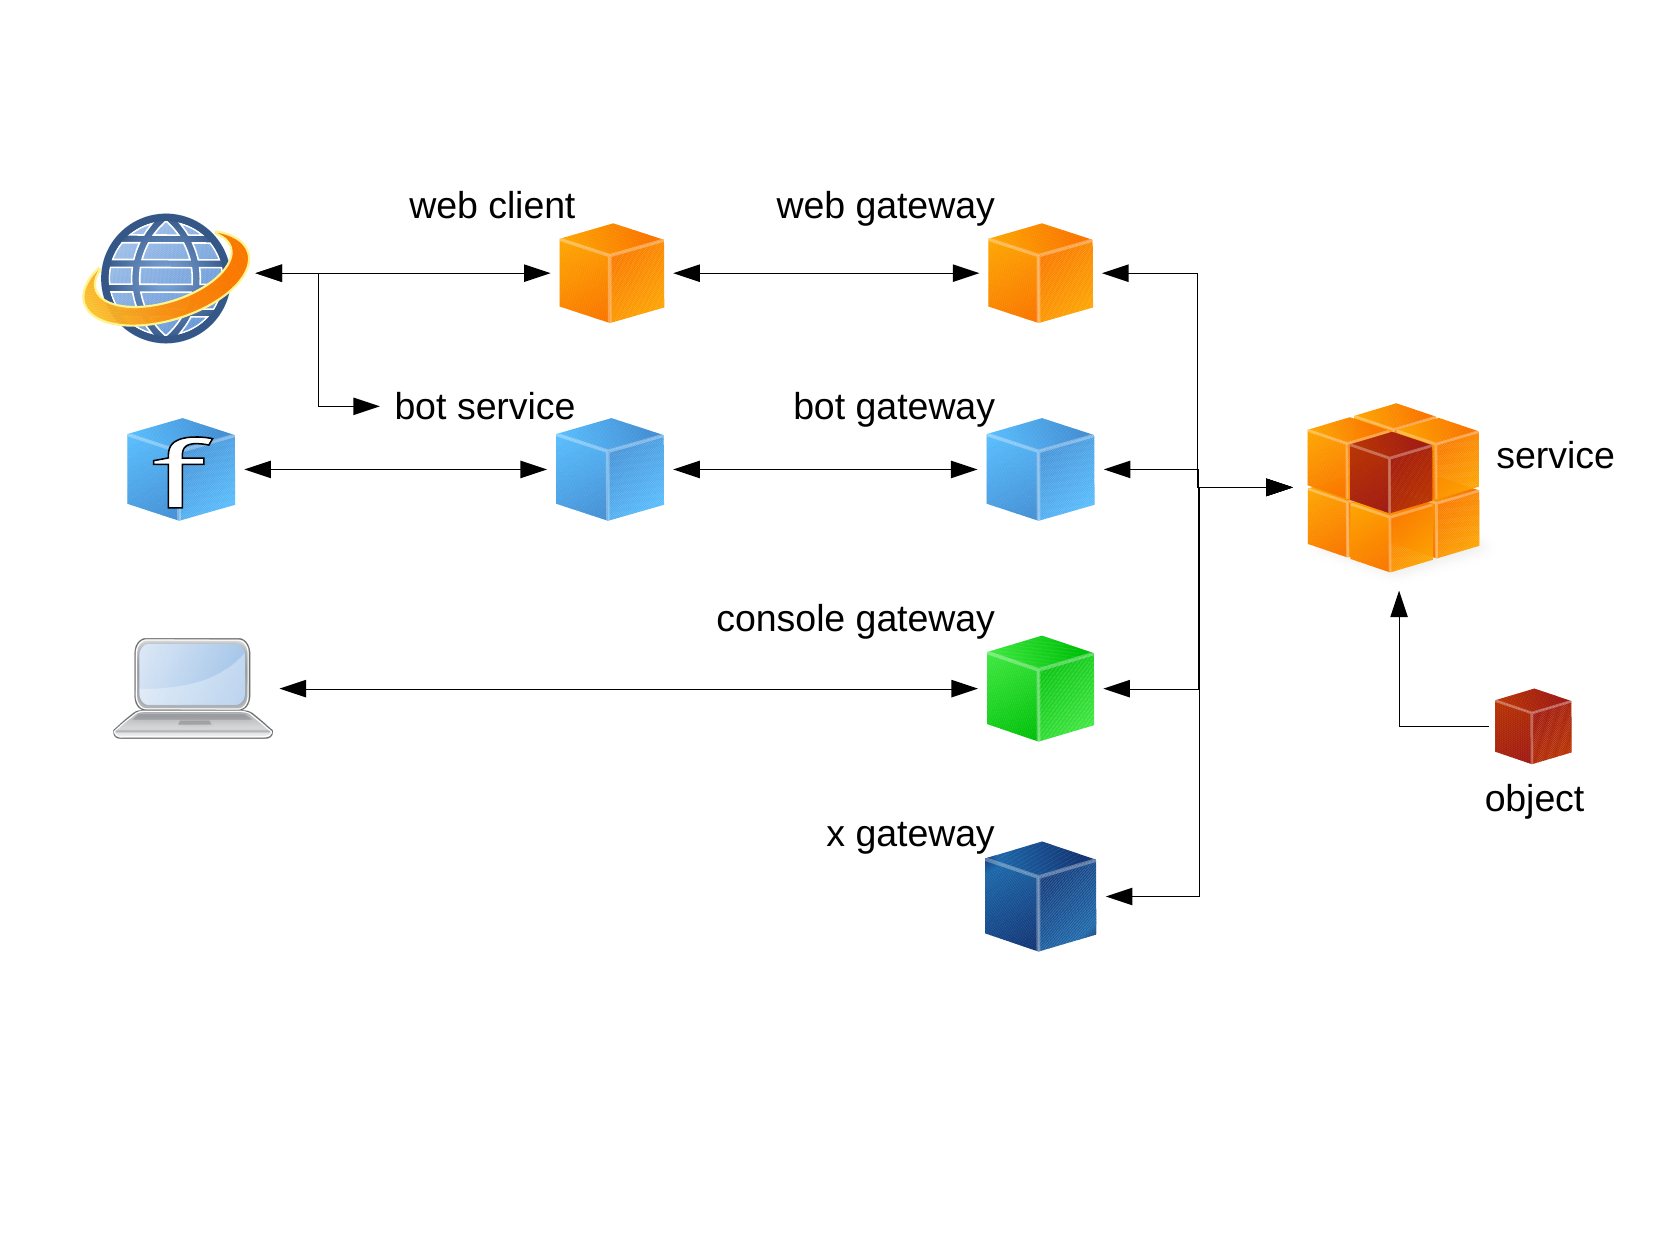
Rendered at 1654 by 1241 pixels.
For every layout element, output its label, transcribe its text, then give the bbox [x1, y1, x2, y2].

picture [546, 413, 674, 526]
text_box bot gateway [778, 377, 1010, 447]
text_box web gateway [761, 177, 1010, 234]
picture [118, 413, 245, 526]
picture [1292, 384, 1506, 591]
text_box web client [394, 177, 591, 234]
picture [550, 218, 674, 328]
picture [1488, 685, 1579, 768]
text_box service [1481, 427, 1630, 485]
text_box bot service [379, 377, 591, 435]
picture [975, 836, 1106, 957]
text_box f [153, 437, 213, 508]
picture [977, 413, 1104, 526]
text_box object [1469, 769, 1600, 827]
picture [977, 630, 1104, 747]
text_box x gateway [811, 805, 1010, 863]
picture [106, 631, 280, 746]
picture [979, 218, 1102, 328]
picture [77, 184, 256, 363]
text_box console gateway [701, 590, 1010, 648]
